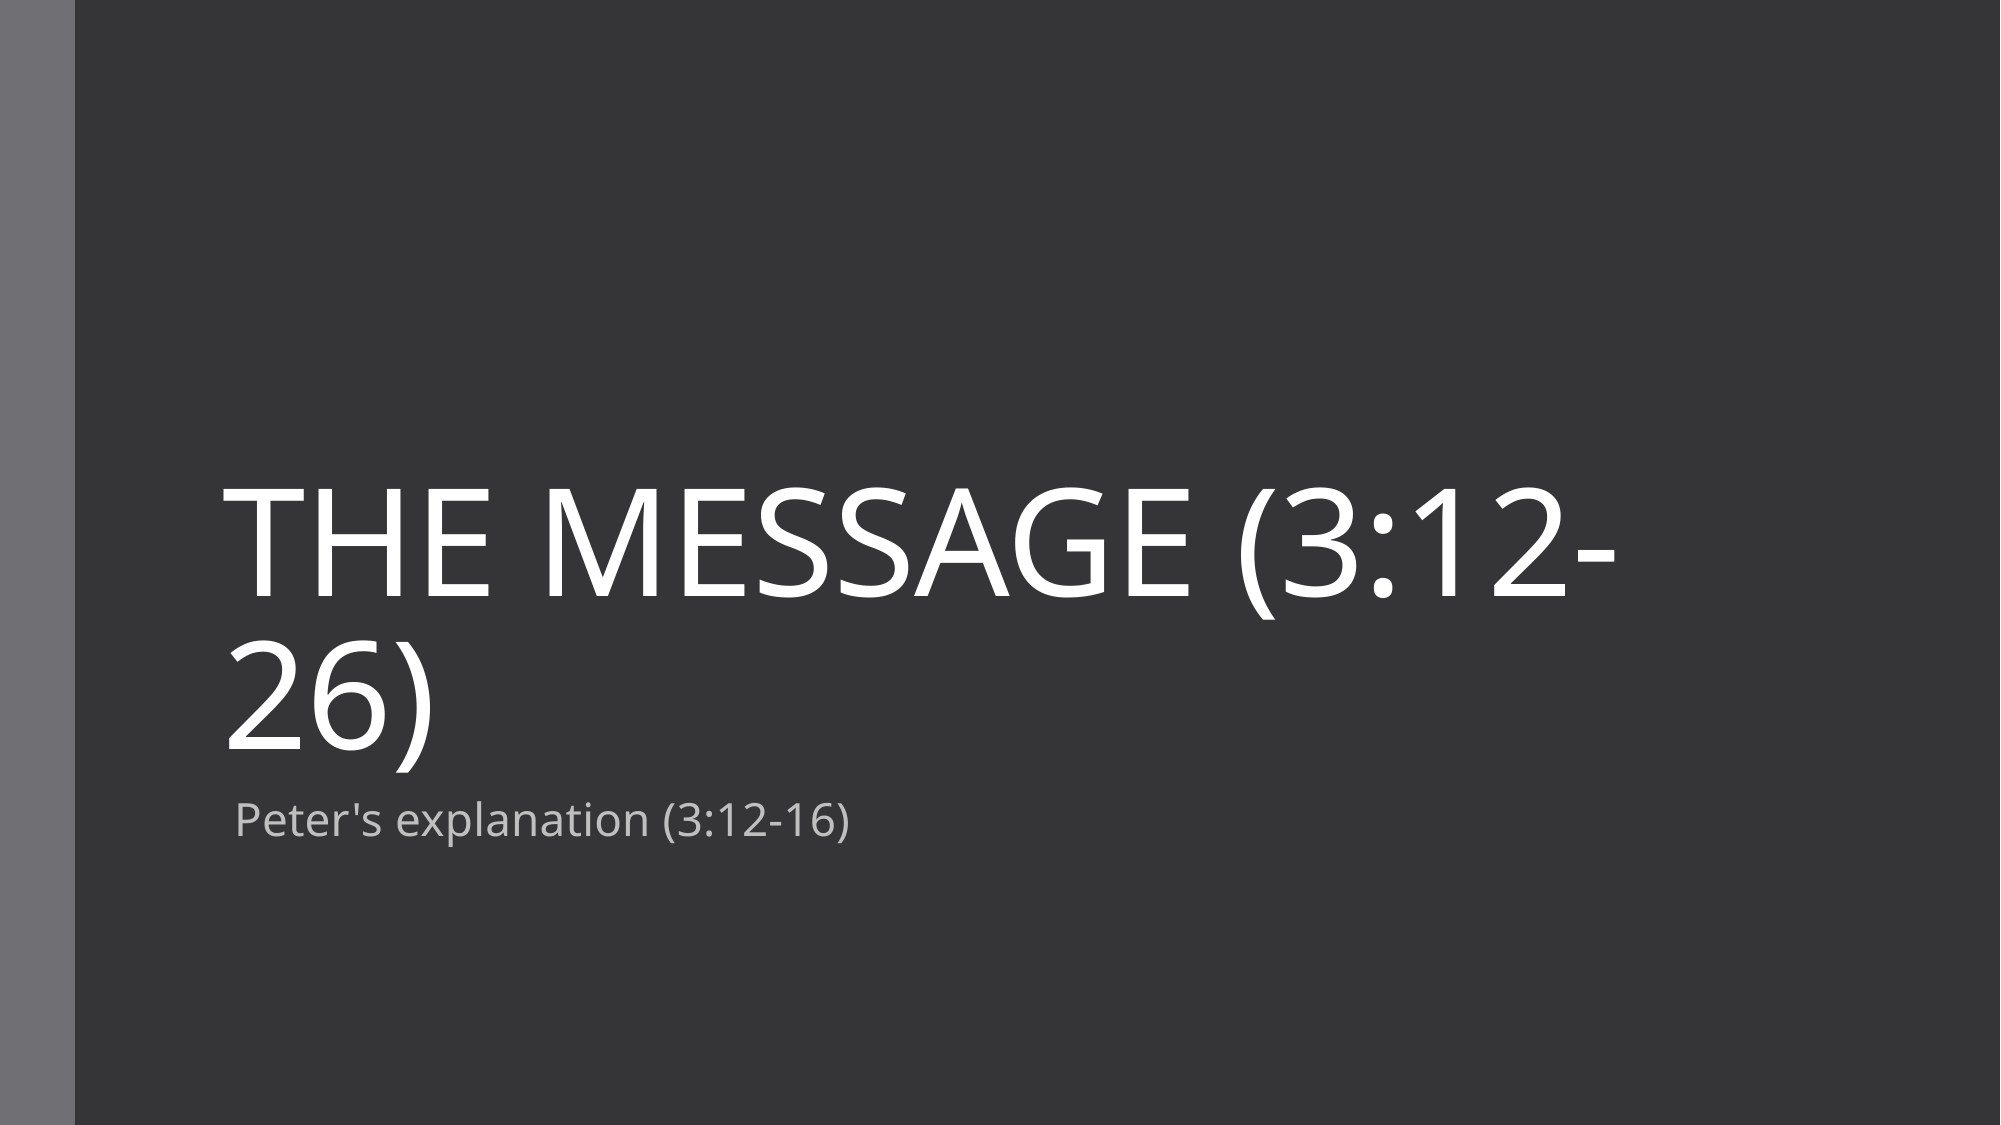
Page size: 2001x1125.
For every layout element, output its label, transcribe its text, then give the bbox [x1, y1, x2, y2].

subtitle Peter's explanation (3:12-16) [206, 787, 1752, 1066]
title THE MESSAGE (3:12-26) [206, 124, 1752, 787]
